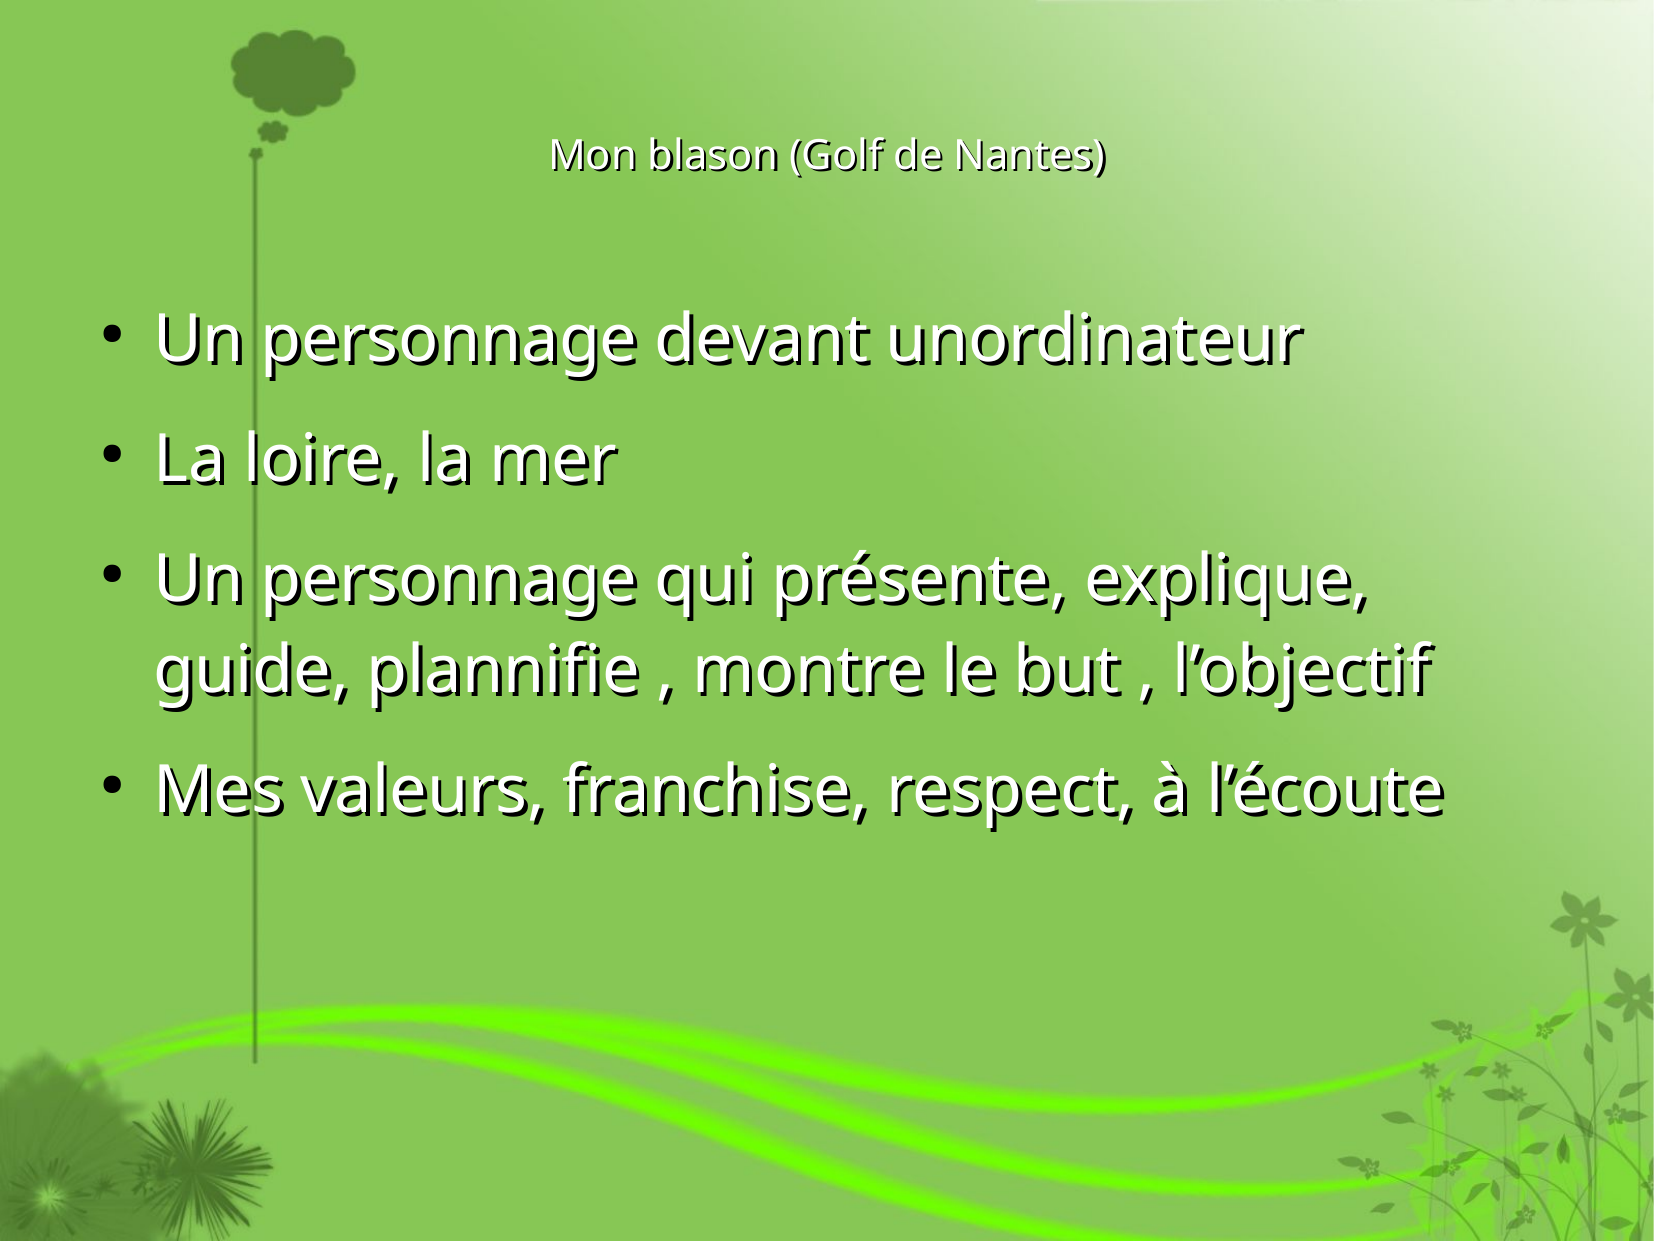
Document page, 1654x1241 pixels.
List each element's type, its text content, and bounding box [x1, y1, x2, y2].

picture [0, 0, 1654, 1241]
list Un personnage devant unordinateur La loire, la mer Un personnage qui présente, explique, guide, plannifie , montre le but , l’objectif Mes valeurs, franchise, respect, à l’écoute [82, 290, 1571, 1010]
title Mon blason (Golf de Nantes) [82, 49, 1571, 257]
